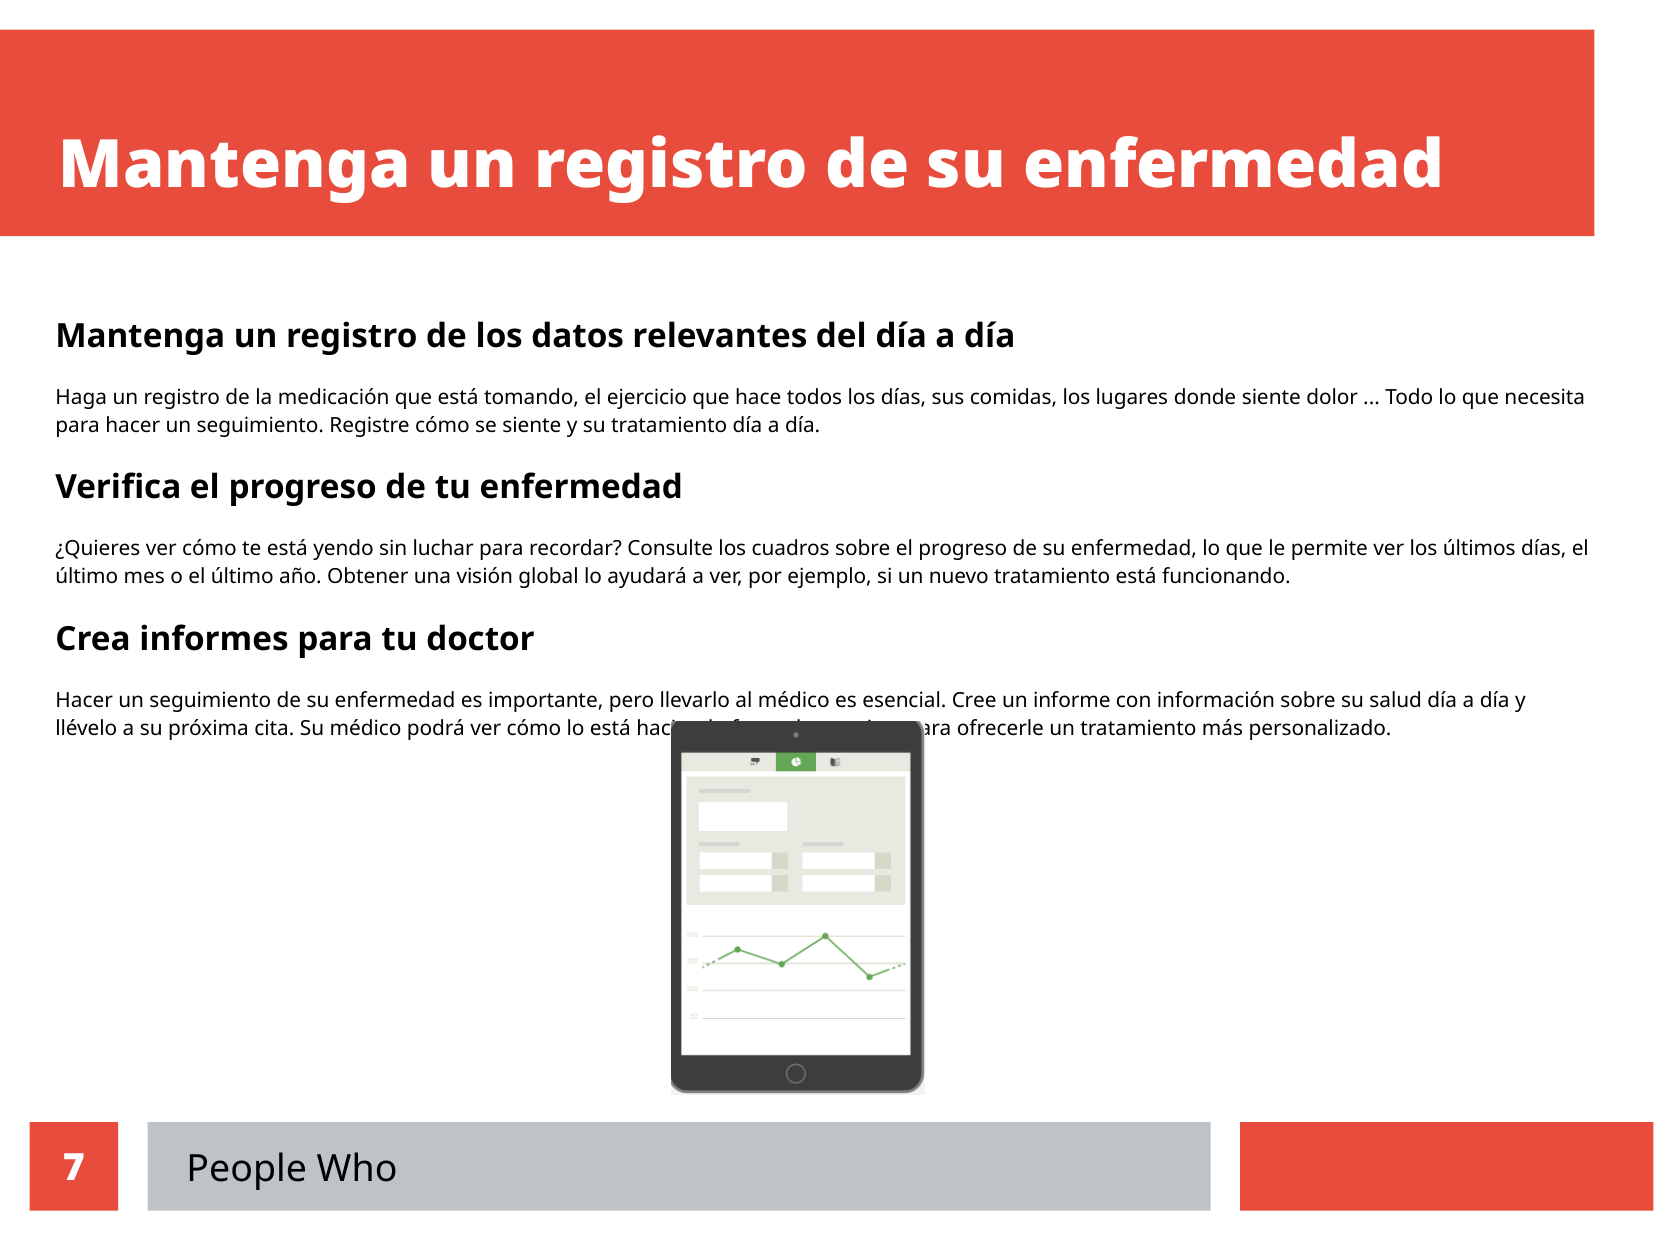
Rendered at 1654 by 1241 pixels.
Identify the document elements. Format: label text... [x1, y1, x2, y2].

text_box People Who [171, 1134, 597, 1193]
title Mantenga un registro de su enfermedad [59, 59, 1595, 207]
picture [671, 721, 925, 1095]
text_box Mantenga un registro de los datos relevantes del día a día Haga un registro de la medicación que está tomando, el ejercicio que hace todos los días, sus comidas, los lugares donde siente dolor ... Todo lo que necesita para hacer un seguimiento. Registre cómo se siente y su tratamiento día a día. Verifica el progreso de tu enfermedad ¿Quieres ver cómo te está yendo sin luchar para recordar? Consulte los cuadros sobre el progreso de su enfermedad, lo que le permite ver los últimos días, el último mes o el último año. Obtener una visión global lo ayudará a ver, por ejemplo, si un nuevo tratamiento está funcionando. Crea informes para tu doctor Hacer un seguimiento de su enfermedad es importante, pero llevarlo al médico es esencial. Cree un informe con información sobre su salud día a día y llévelo a su próxima cita. Su médico podrá ver cómo lo está haciendo fuera de sus citas para ofrecerle un tratamiento más personalizado. [40, 234, 1605, 747]
